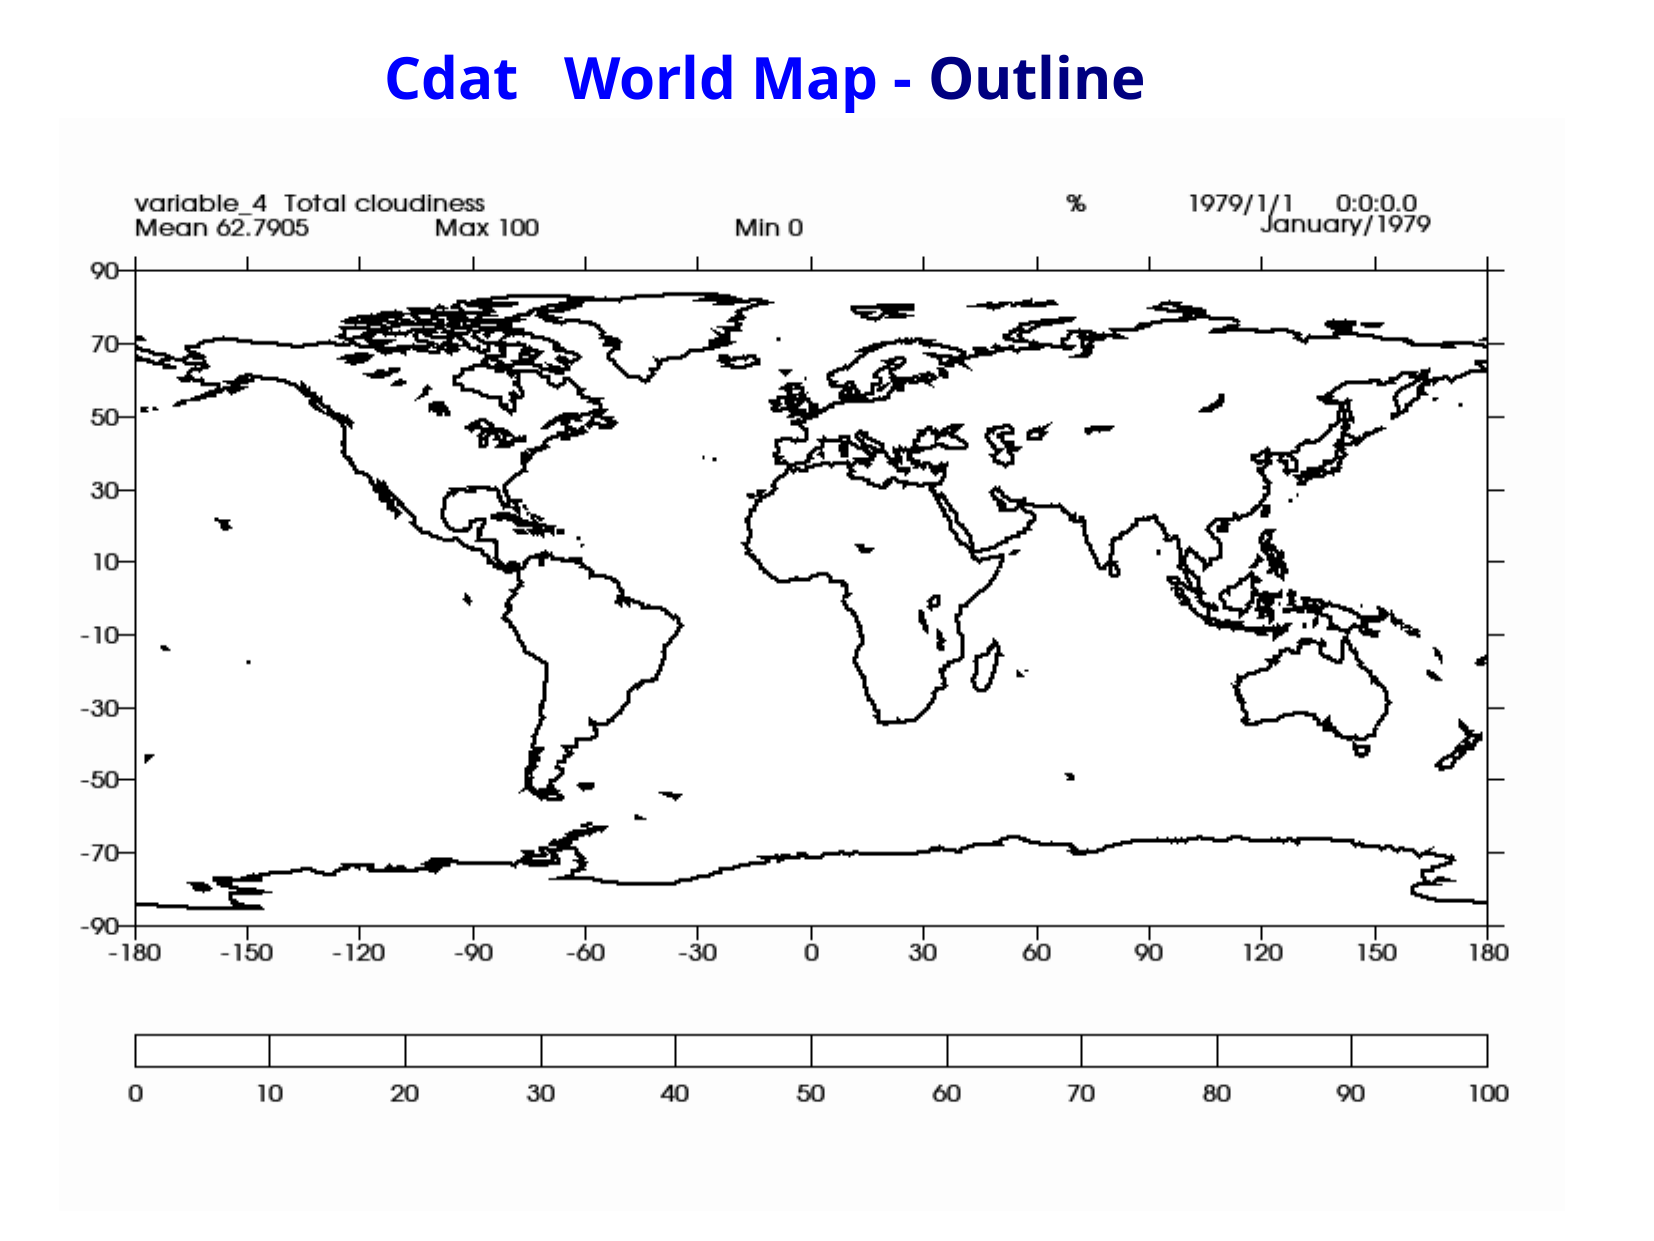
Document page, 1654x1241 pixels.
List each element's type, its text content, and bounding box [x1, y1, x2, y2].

text_box Cdat World Map - Outline [354, 29, 1241, 125]
picture [59, 118, 1565, 1211]
